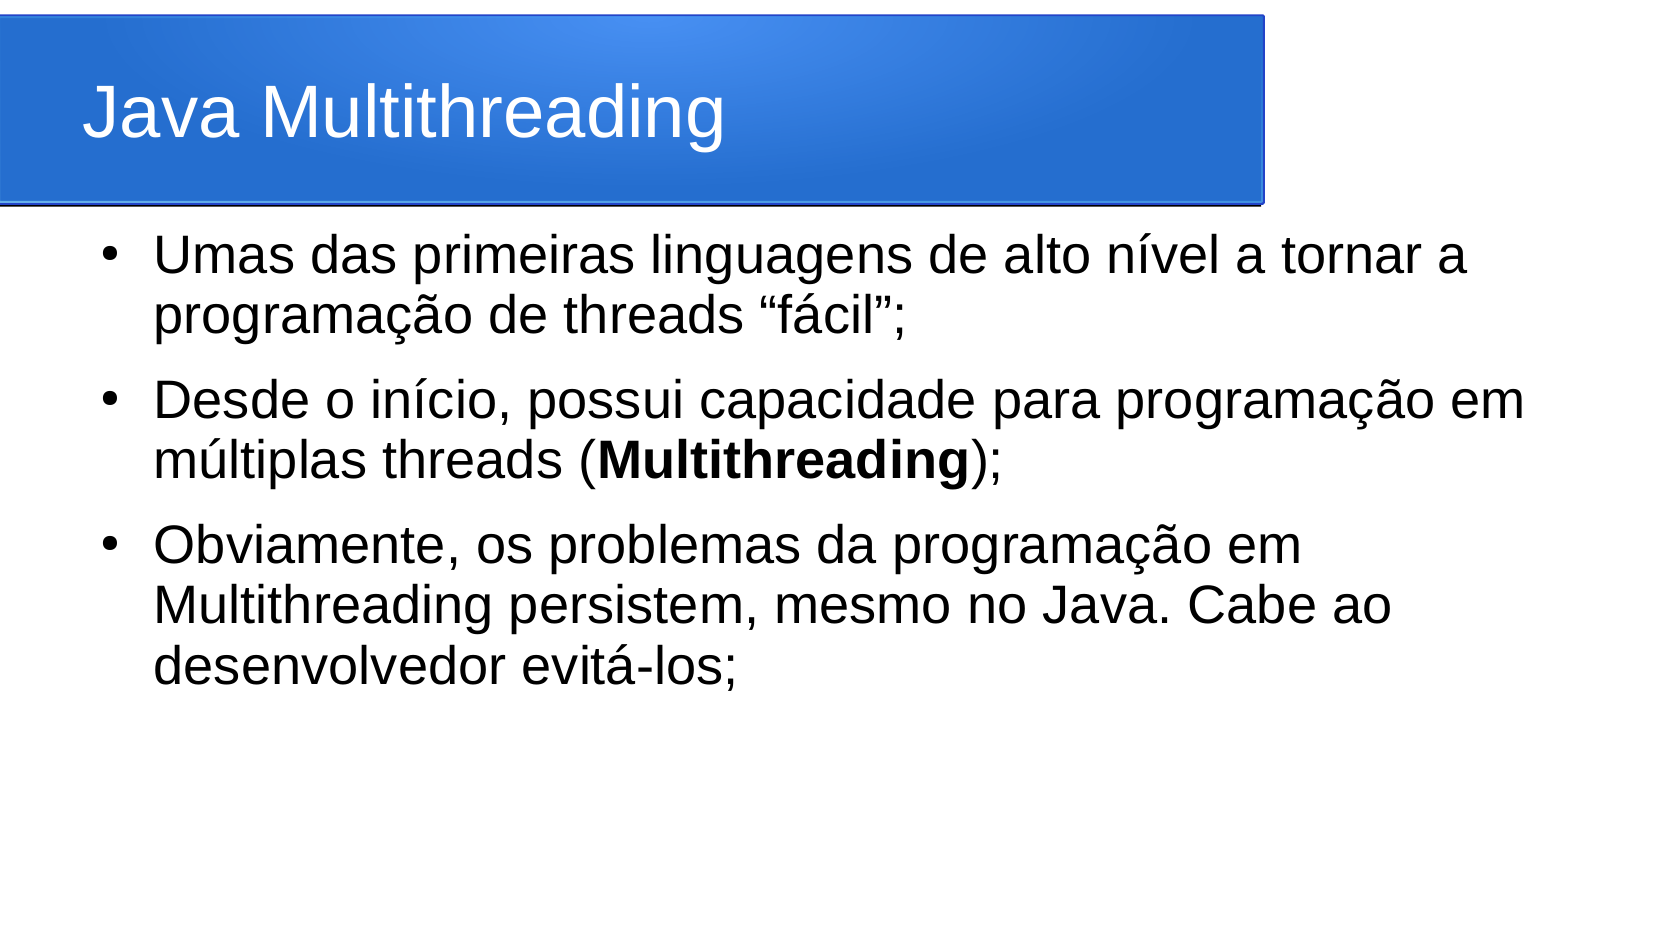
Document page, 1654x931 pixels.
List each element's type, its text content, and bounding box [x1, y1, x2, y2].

list Umas das primeiras linguagens de alto nível a tornar a programação de threads “fácil”; Desde o início, possui capacidade para programação em múltiplas threads (Multithreading); Obviamente, os problemas da programação em Multithreading persistem, mesmo no Java. Cabe ao desenvolvedor evitá-los; [82, 224, 1571, 764]
title Java Multithreading [82, 35, 1235, 189]
